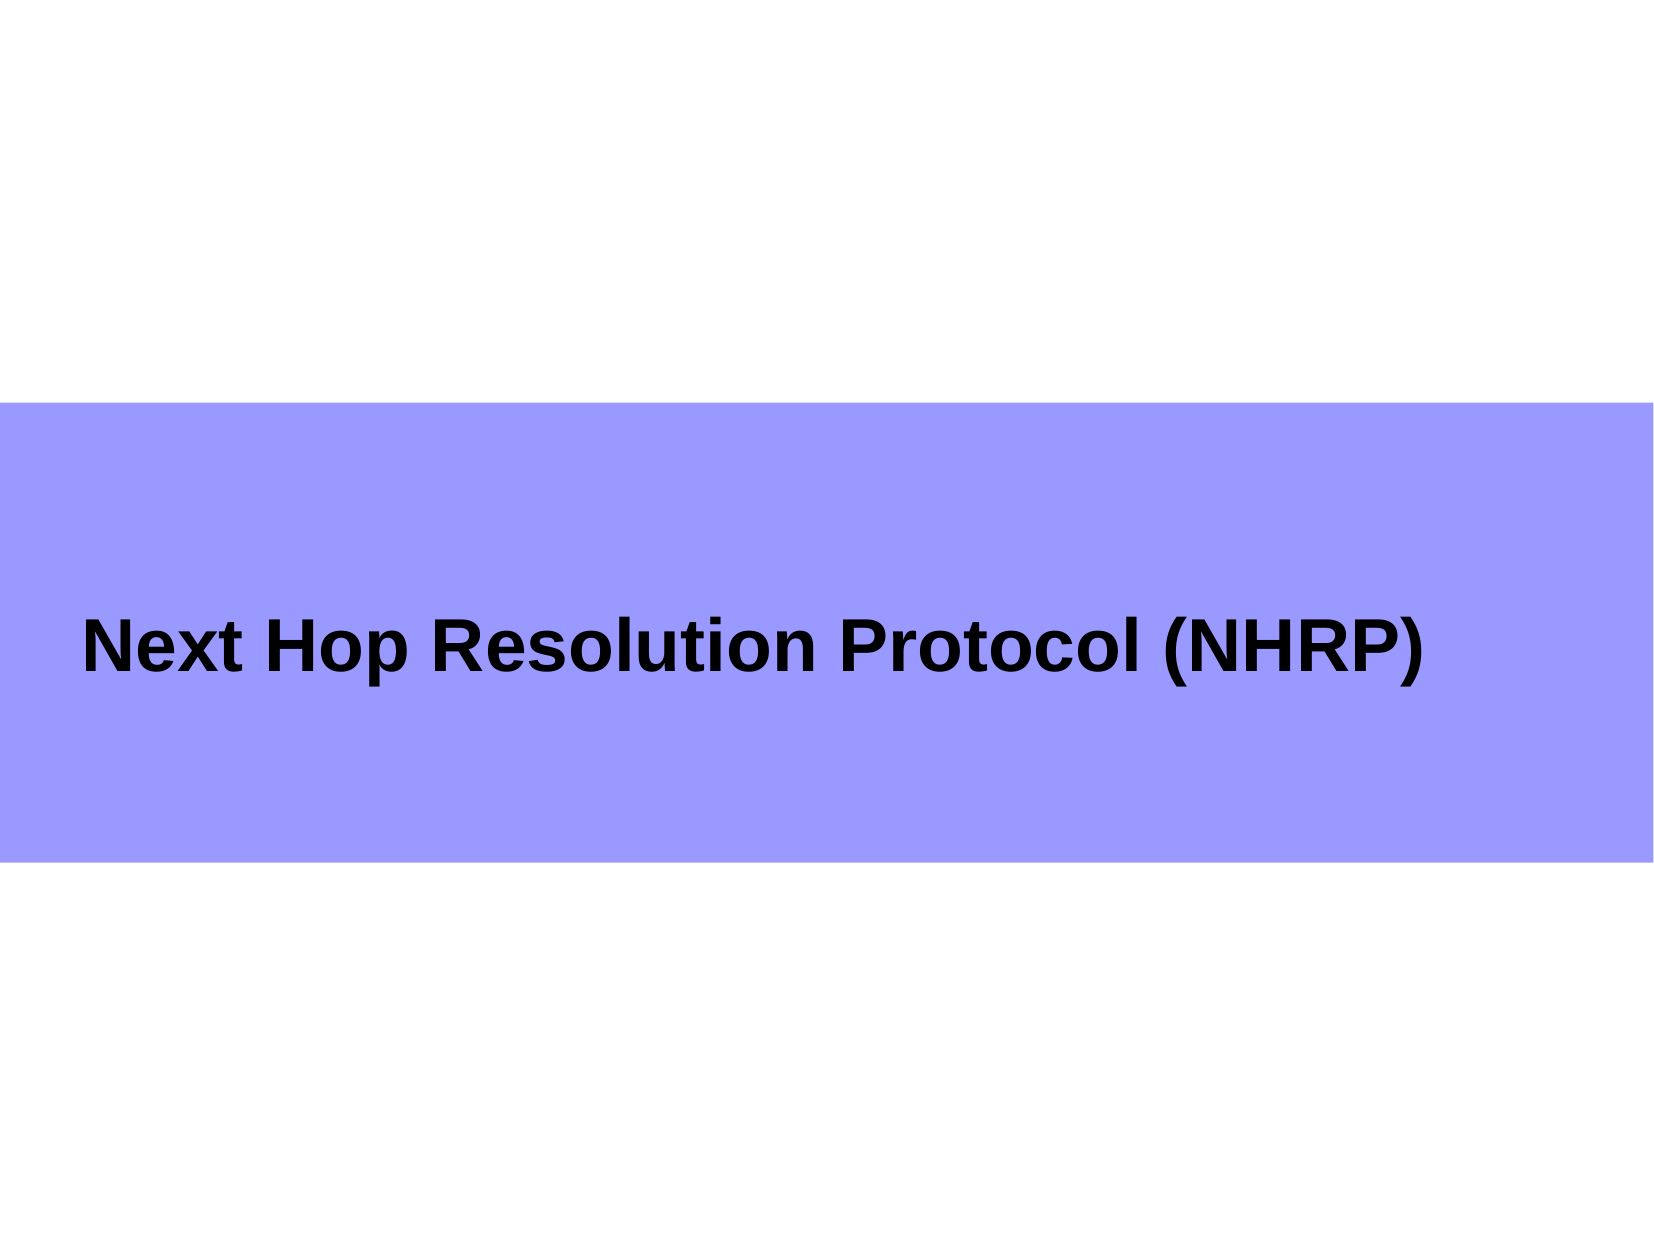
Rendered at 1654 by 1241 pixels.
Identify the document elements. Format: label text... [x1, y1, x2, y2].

text_box Next Hop Resolution Protocol (NHRP) [67, 600, 1530, 772]
